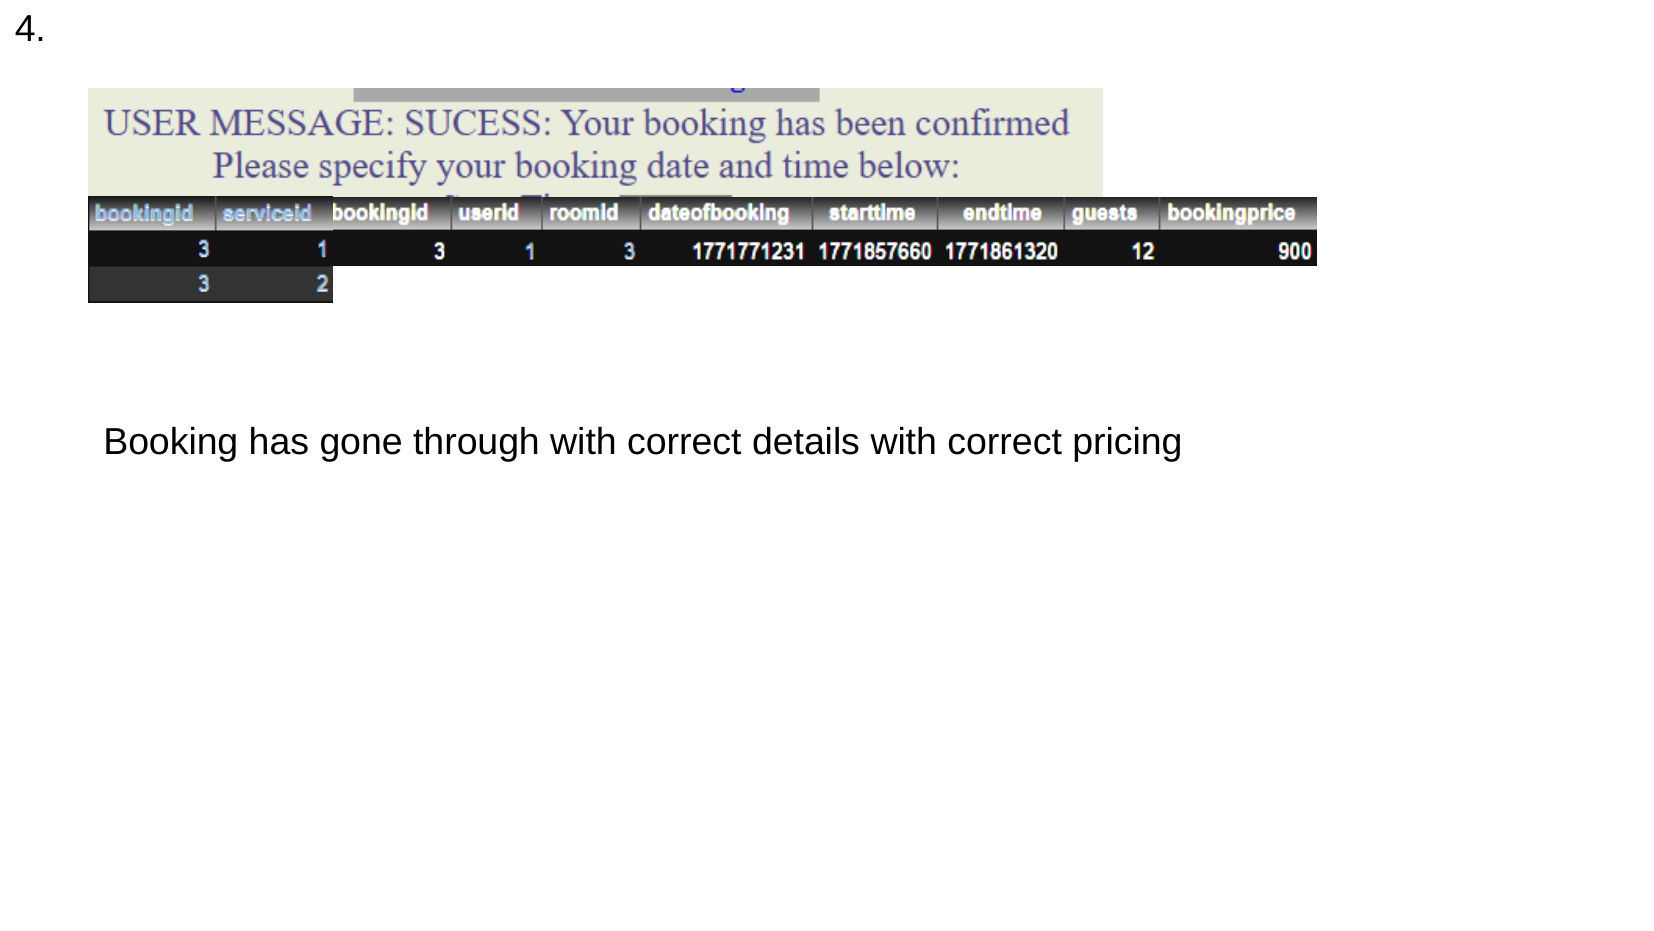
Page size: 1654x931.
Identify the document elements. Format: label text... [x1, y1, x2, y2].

text_box Booking has gone through with correct details with correct pricing [88, 413, 1201, 471]
text_box 4. [0, 0, 61, 57]
picture [88, 88, 1317, 303]
